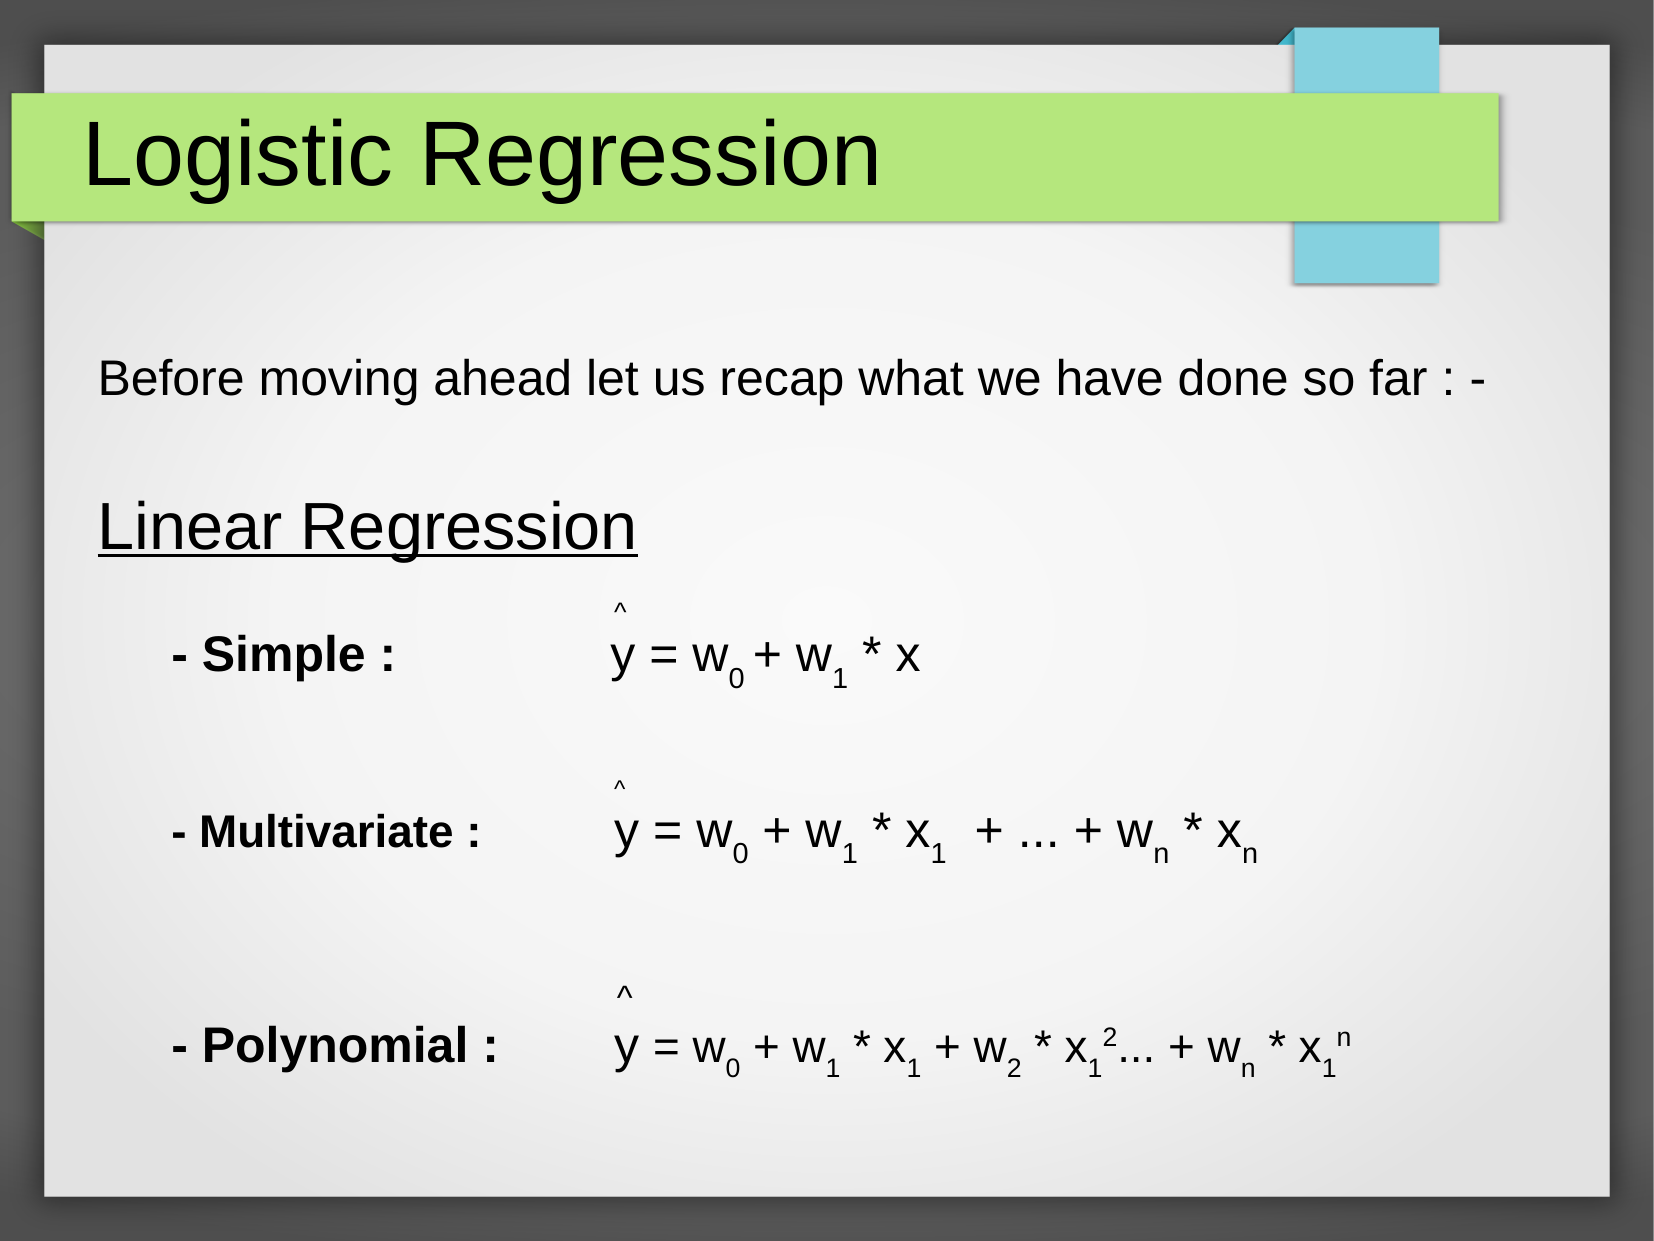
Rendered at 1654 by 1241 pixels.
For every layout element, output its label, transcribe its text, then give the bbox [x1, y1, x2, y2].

title Logistic Regression [82, 94, 1264, 213]
text_box Before moving ahead let us recap what we have done so far : - Linear Regression ^ - Simple : y = w0 + w1 * x ^ - Multivariate : y = w0 + w1 * x1 + ... + wn * xn ^ - Polynomial : y = w0 + w1 * x1 + w2 * x12... + wn * x1n [82, 342, 1583, 1142]
picture [0, 0, 1654, 1241]
